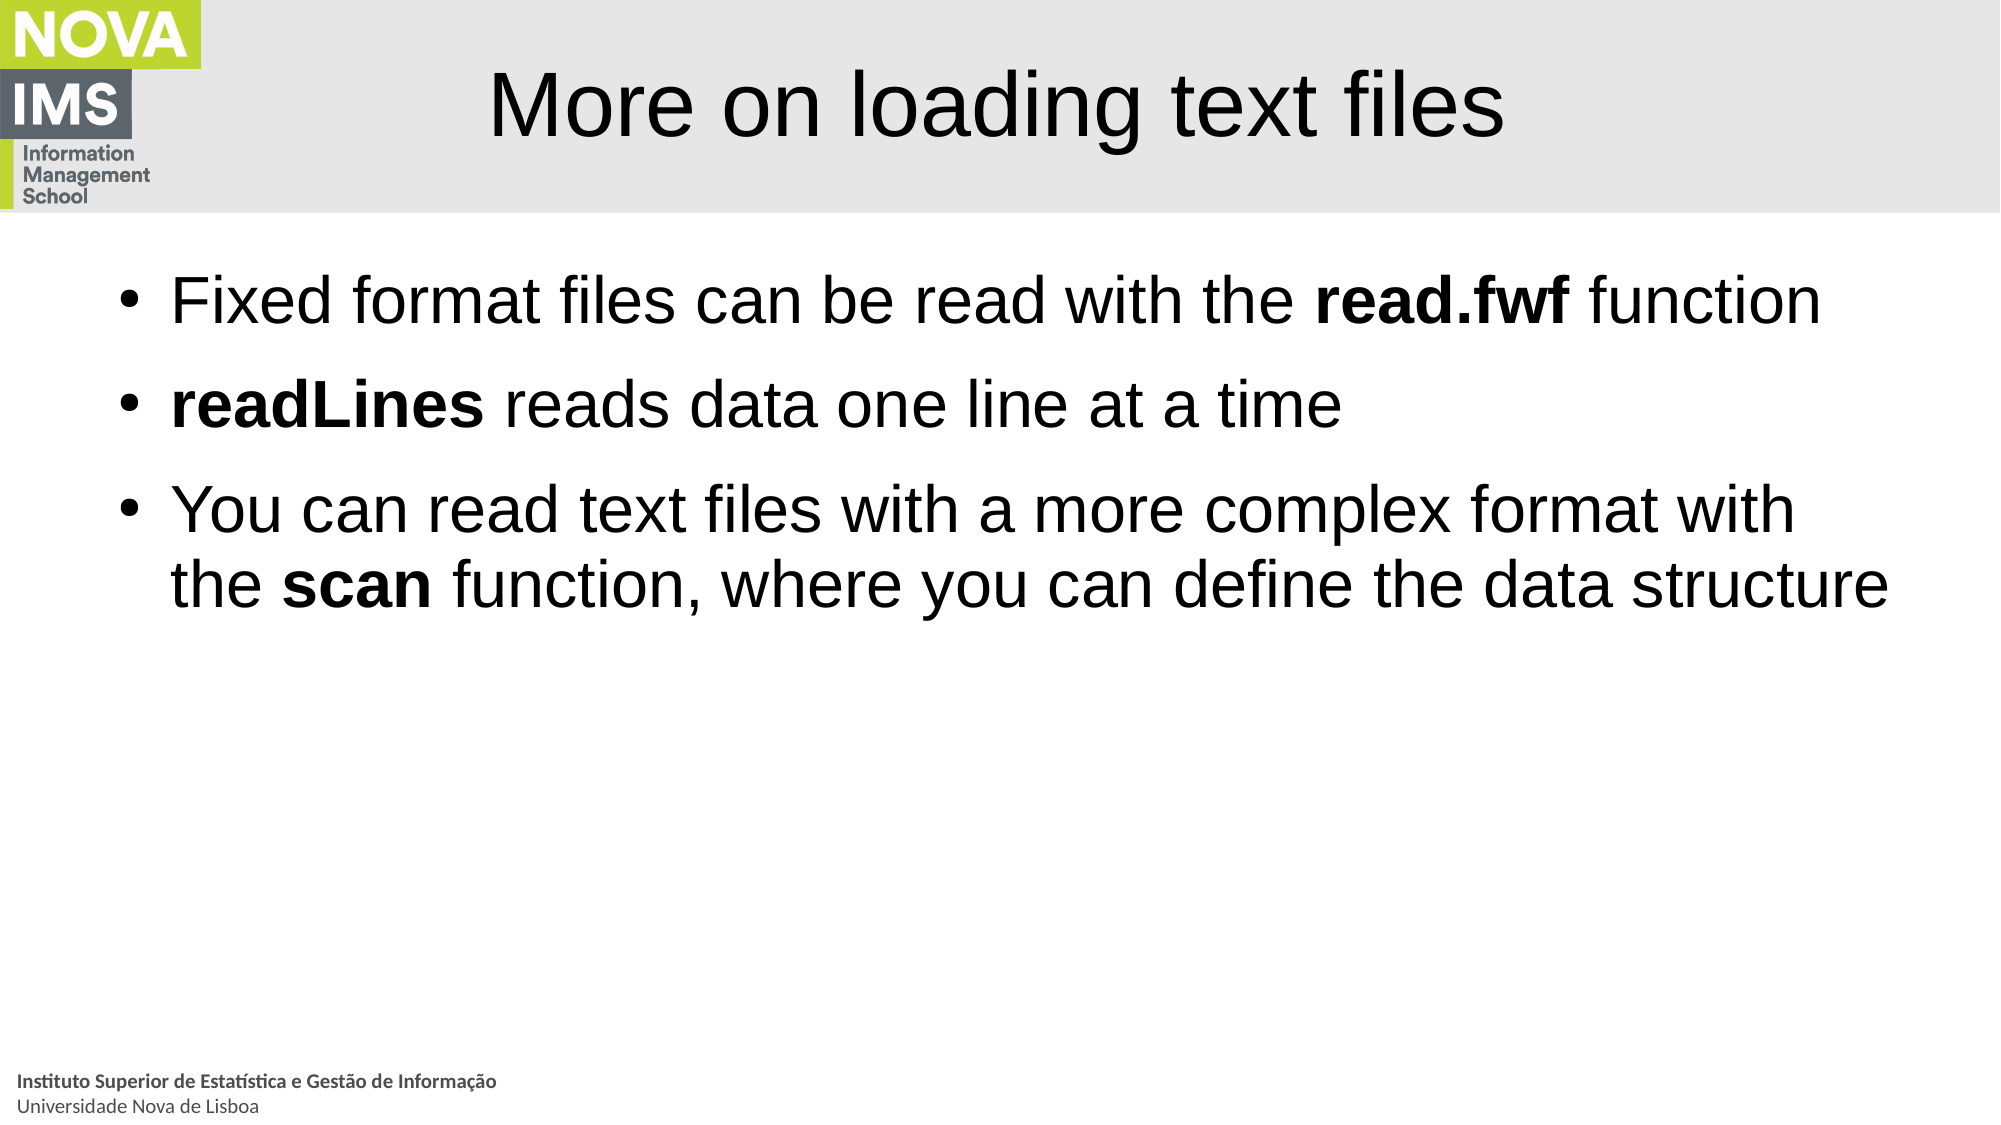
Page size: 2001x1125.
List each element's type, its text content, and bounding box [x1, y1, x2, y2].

picture [0, 0, 201, 209]
list Fixed format files can be read with the read.fwf function readLines reads data one line at a time You can read text files with a more complex format with the scan function, where you can define the data structure [99, 263, 1900, 916]
title More on loading text files [94, 19, 1902, 189]
